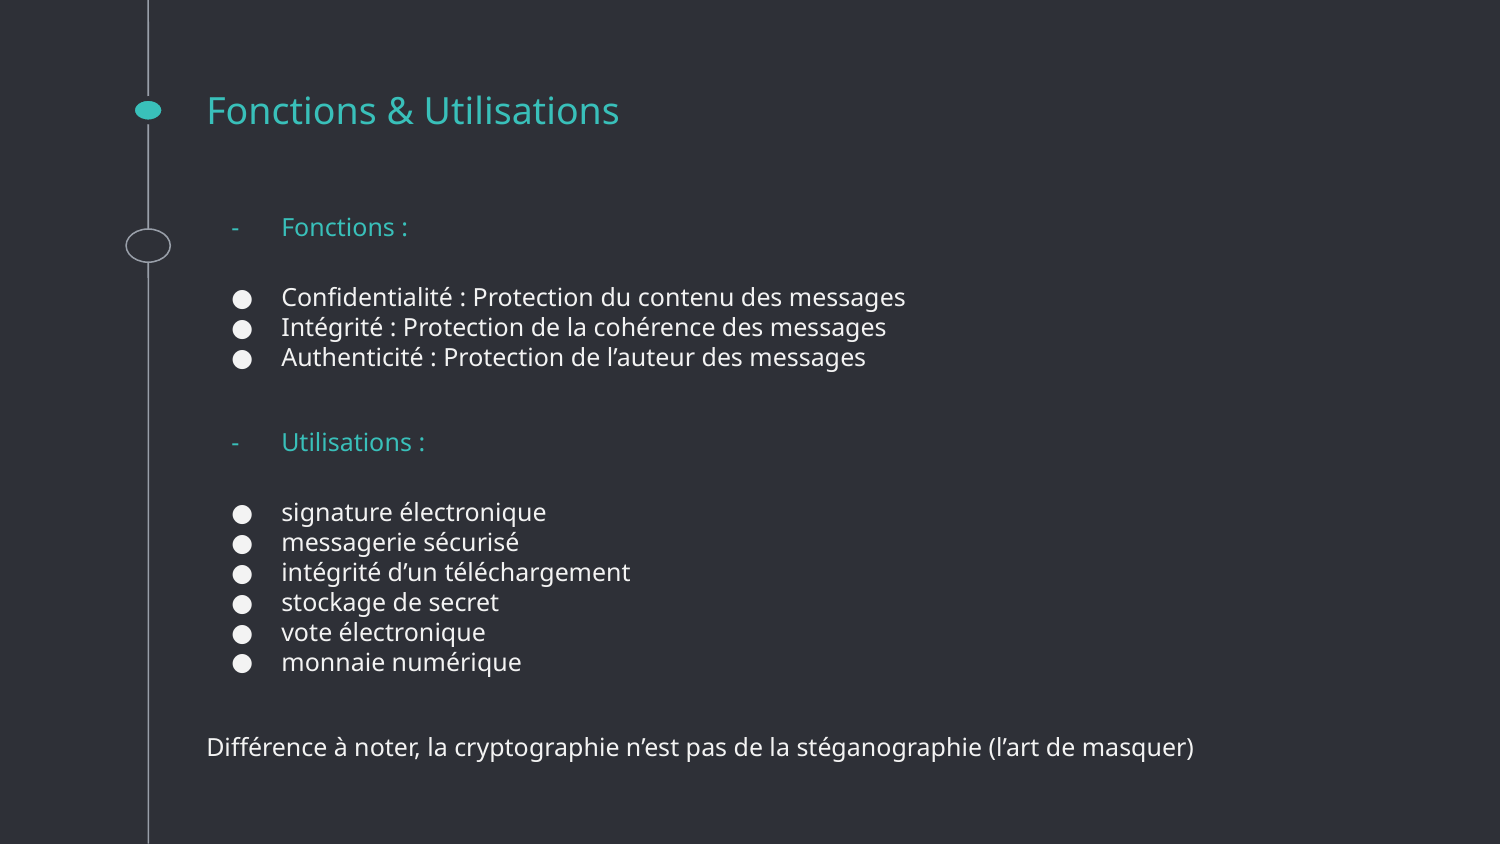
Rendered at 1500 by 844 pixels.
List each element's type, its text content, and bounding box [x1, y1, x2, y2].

list Fonctions : Confidentialité : Protection du contenu des messages Intégrité : Protection de la cohérence des messages Authenticité : Protection de l’auteur des messages Utilisations : signature électronique messagerie sécurisé intégrité d’un téléchargement stockage de secret vote électronique monnaie numérique Différence à noter, la cryptographie n’est pas de la stéganographie (l’art de masquer) [191, 196, 1317, 808]
title Fonctions & Utilisations [191, 90, 1317, 148]
